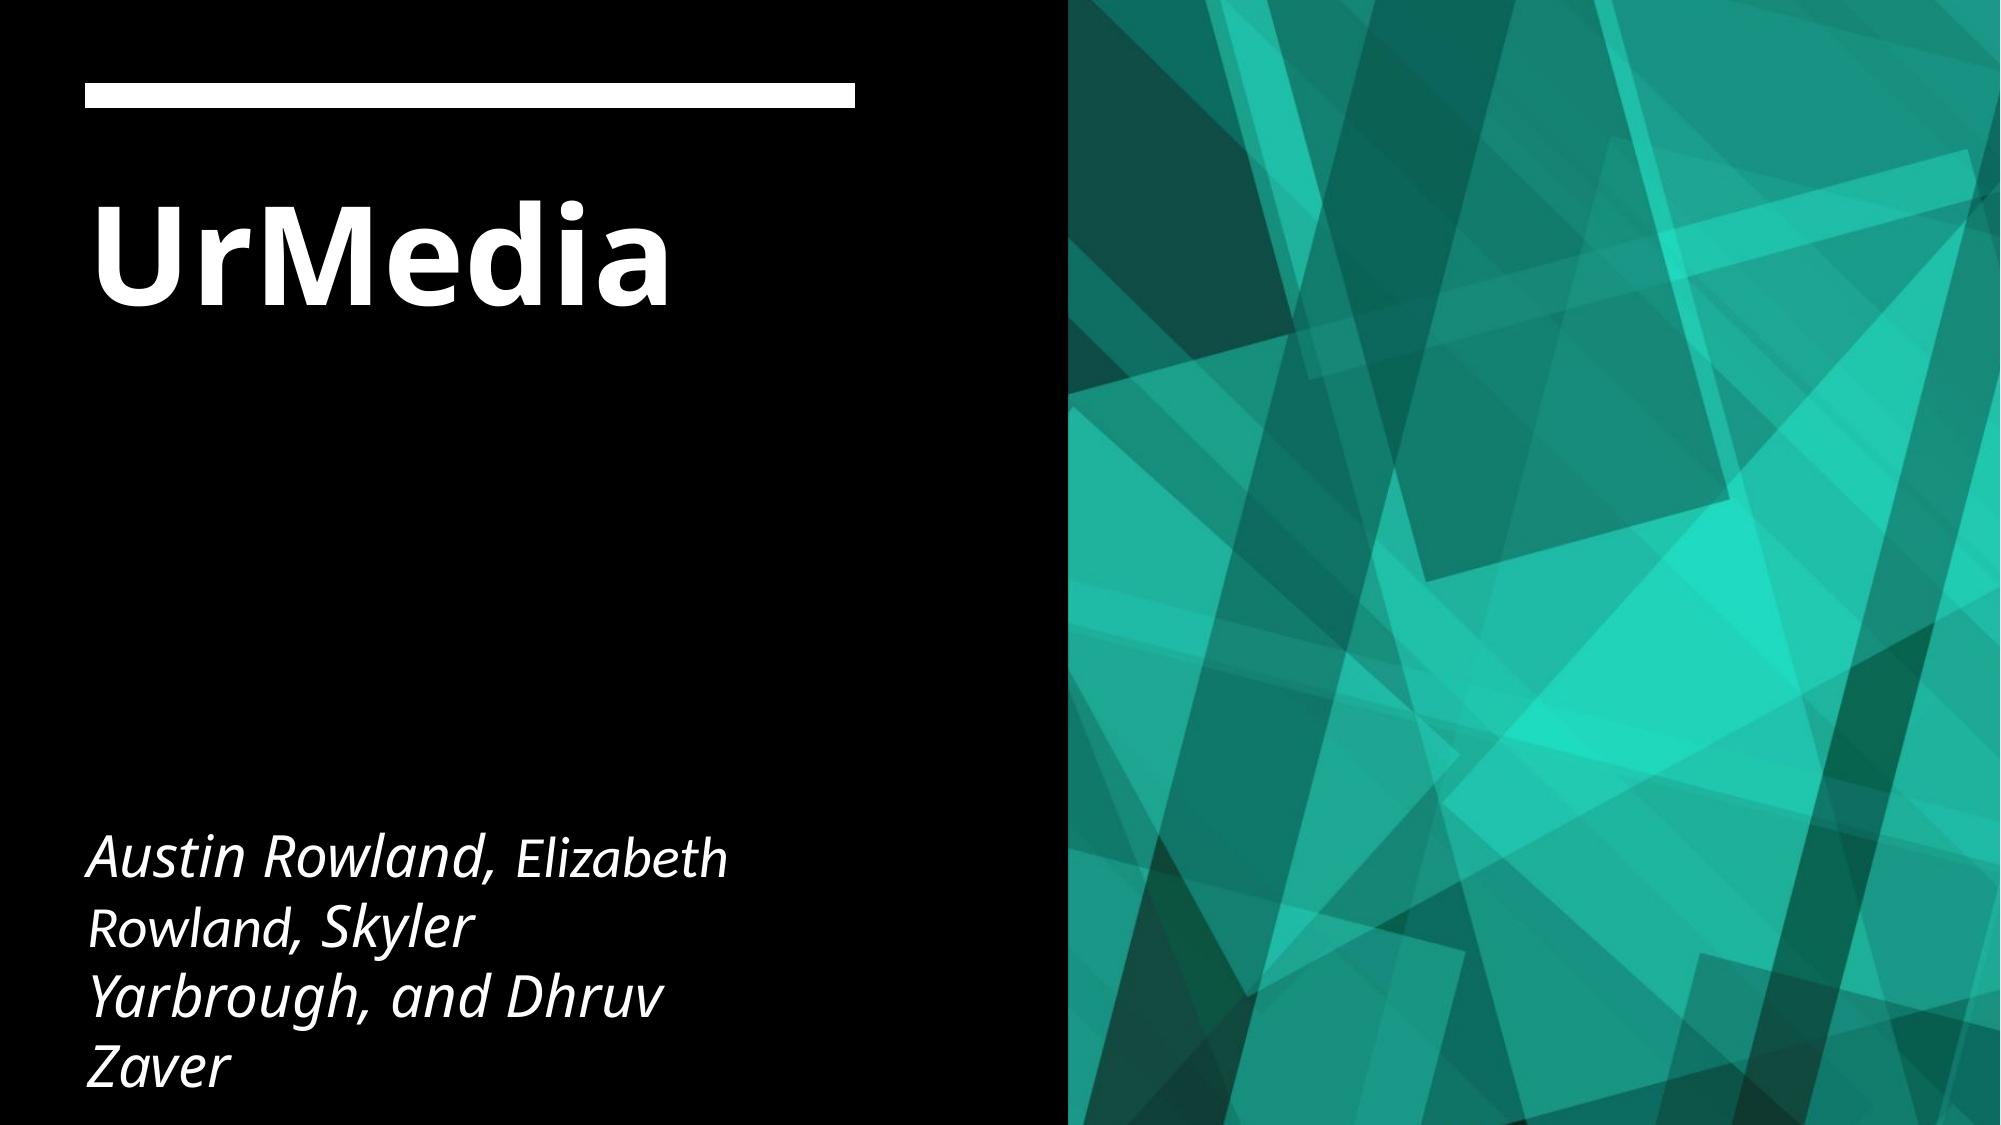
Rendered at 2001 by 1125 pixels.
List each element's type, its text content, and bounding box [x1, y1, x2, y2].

title UrMedia [71, 160, 859, 812]
text_box [0, 0, 1068, 1125]
picture [1068, 0, 2000, 1125]
subtitle Austin Rowland, Elizabeth Rowland, Skyler Yarbrough, and Dhruv Zaver [71, 811, 791, 1002]
